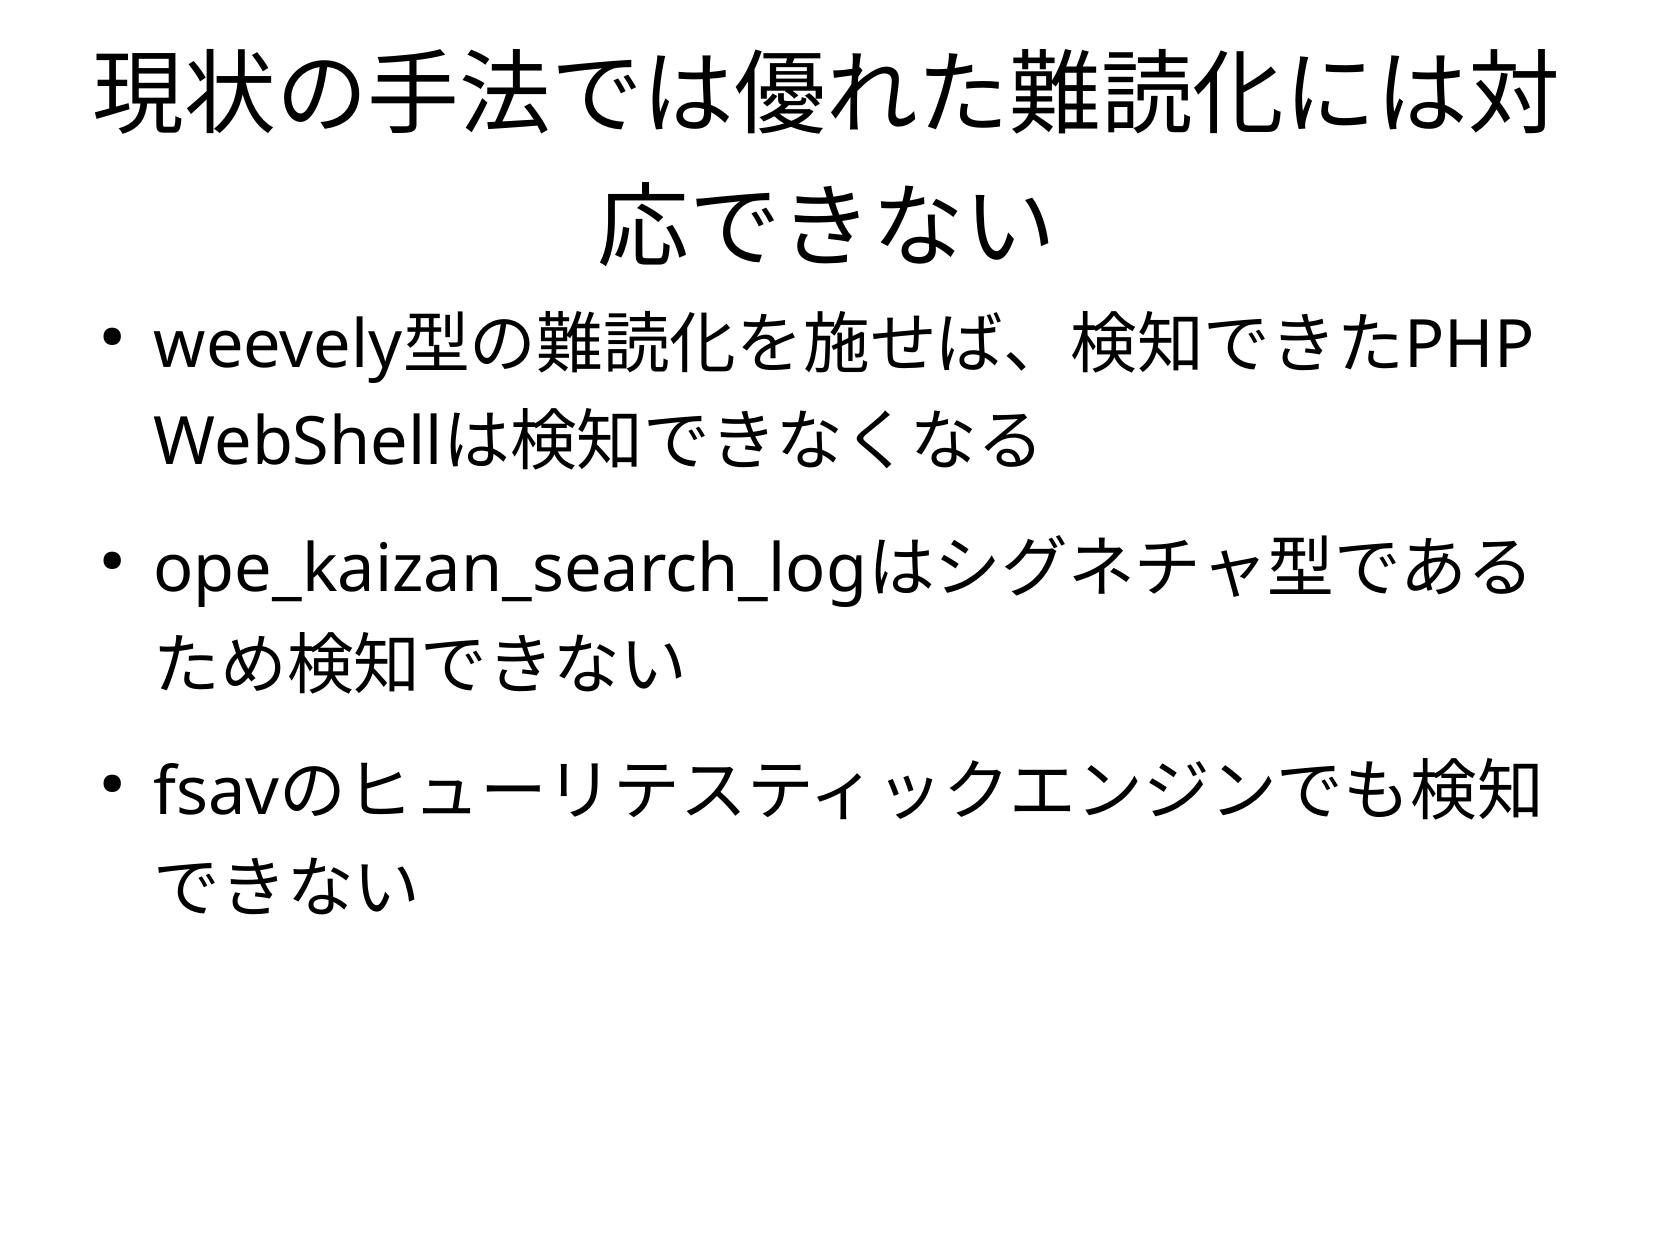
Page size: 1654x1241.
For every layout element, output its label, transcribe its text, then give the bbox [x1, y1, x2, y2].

title 現状の手法では優れた難読化には対応できない [82, 49, 1571, 257]
list weevely型の難読化を施せば、検知できたPHP WebShellは検知できなくなる ope_kaizan_search_logはシグネチャ型であるため検知できない fsavのヒューリテスティックエンジンでも検知できない [82, 290, 1571, 1010]
